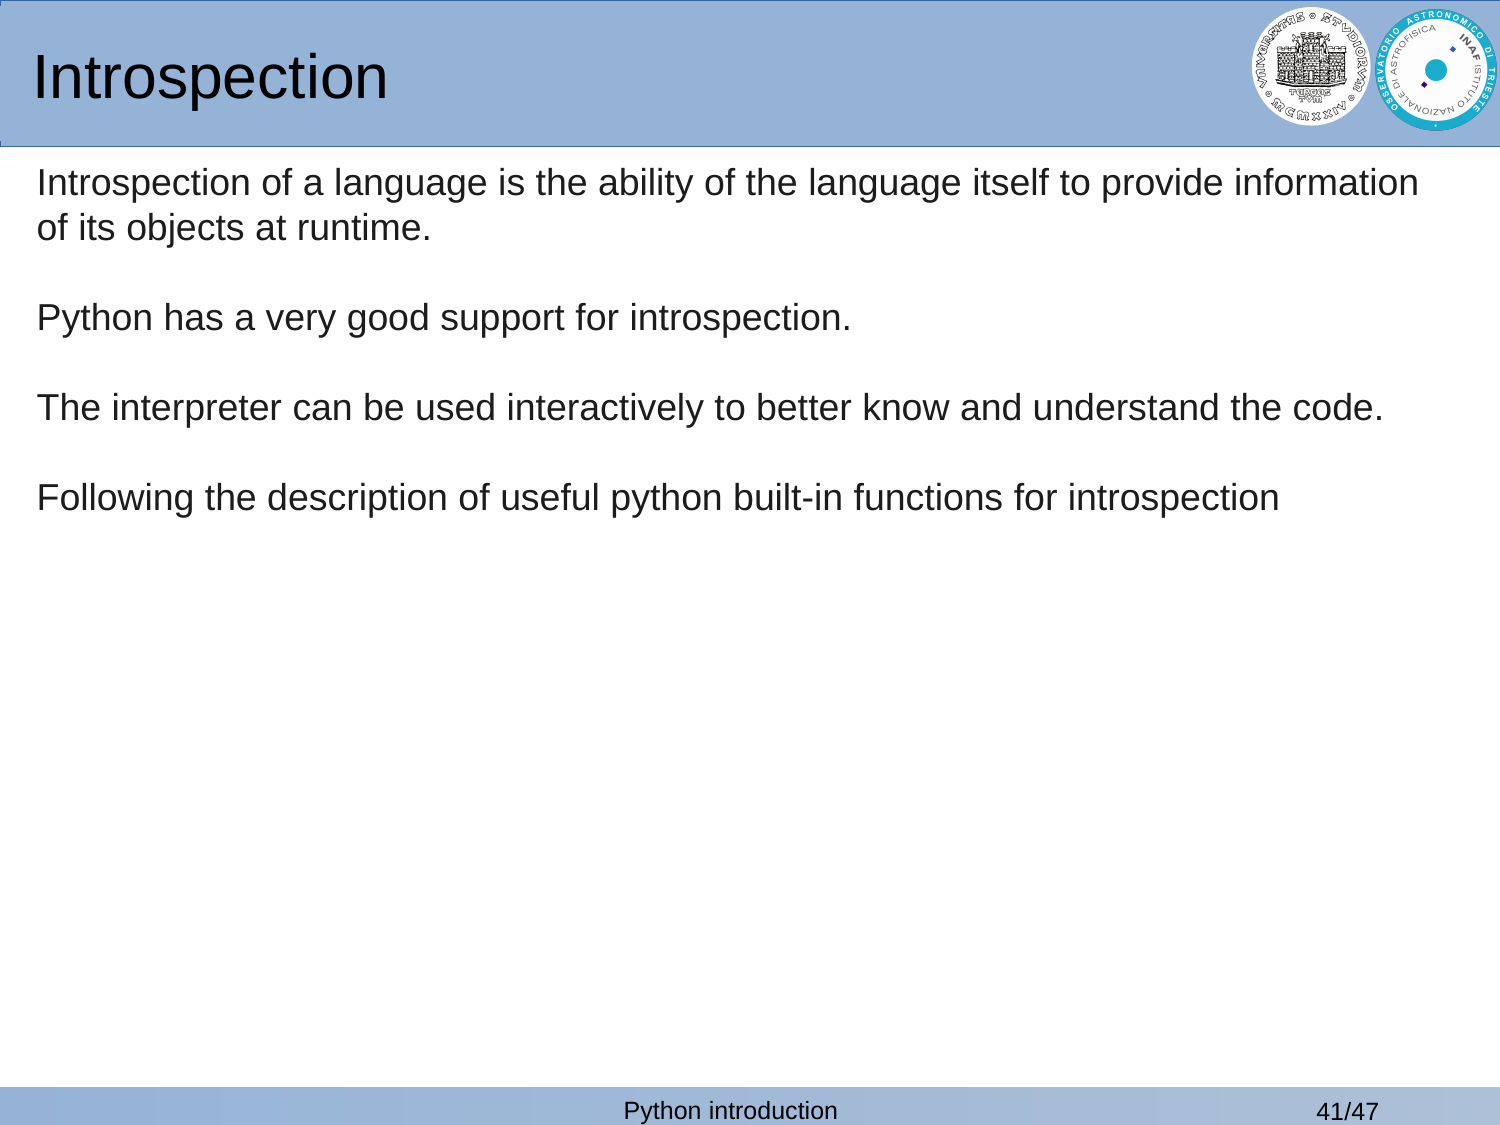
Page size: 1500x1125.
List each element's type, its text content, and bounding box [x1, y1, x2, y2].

picture [1252, 0, 1500, 156]
text_box Introspection [0, 5, 1243, 141]
list Introspection of a language is the ability of the language itself to provide information of its objects at runtime. Python has a very good support for introspection. The interpreter can be used interactively to better know and understand the code. Following the description of useful python built-in functions for introspection [21, 150, 1455, 1087]
